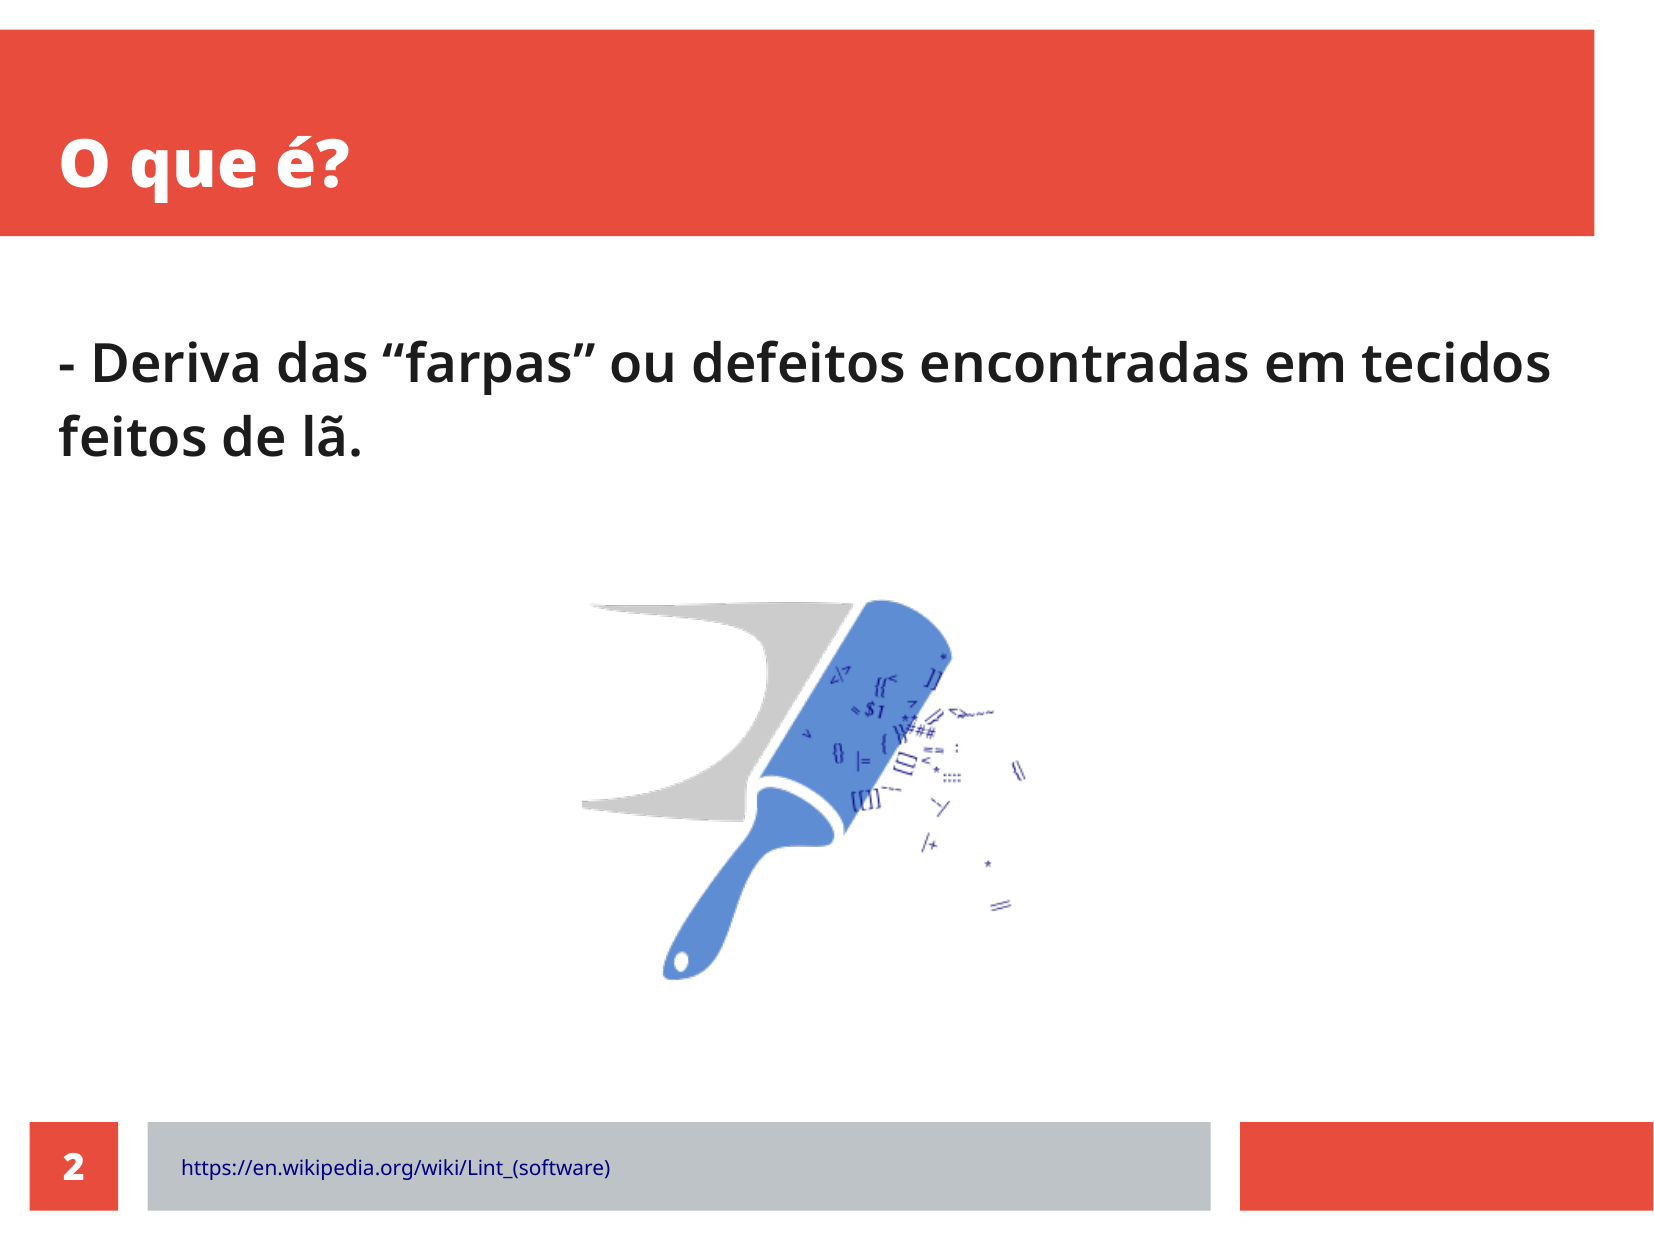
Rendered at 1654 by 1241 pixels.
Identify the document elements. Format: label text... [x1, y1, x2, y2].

list - Deriva das “farpas” ou defeitos encontradas em tecidos feitos de lã. [59, 324, 1565, 1093]
picture [582, 518, 1052, 1016]
title O que é? [59, 59, 1595, 207]
text_box https://en.wikipedia.org/wiki/Lint_(software) [166, 1145, 1193, 1185]
